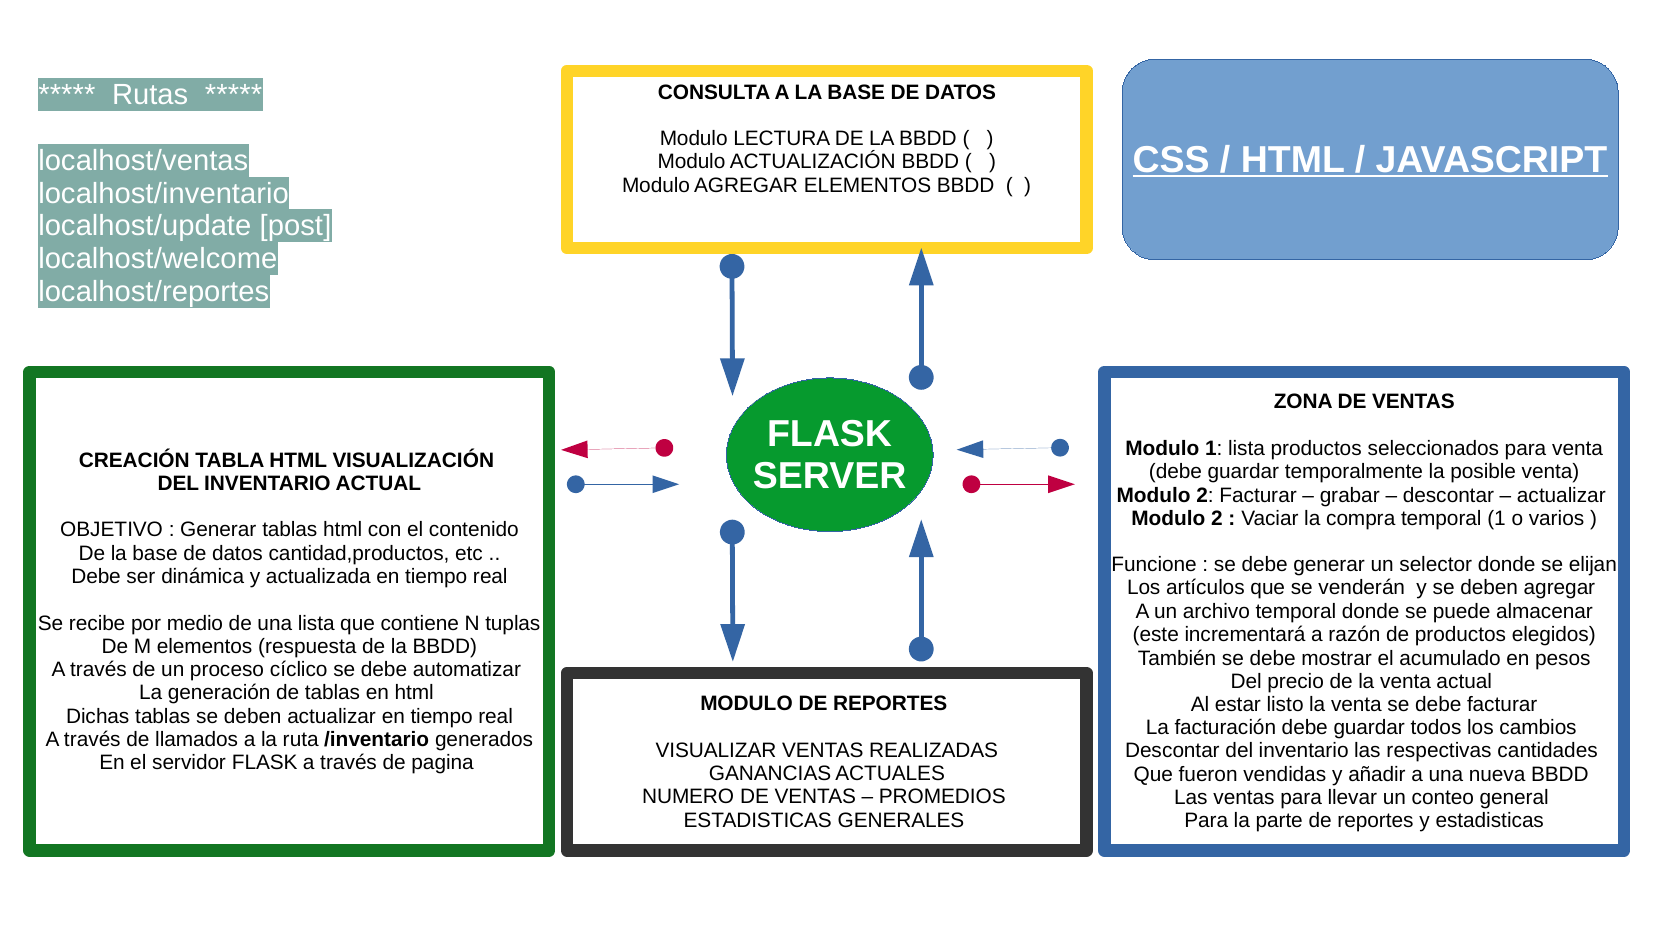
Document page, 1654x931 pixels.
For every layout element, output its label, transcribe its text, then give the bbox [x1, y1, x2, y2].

text_box CONSULTA A LA BASE DE DATOS Modulo LECTURA DE LA BBDD ( ) Modulo ACTUALIZACIÓN BBDD ( ) Modulo AGREGAR ELEMENTOS BBDD ( ) [566, 70, 1087, 249]
text_box ***** Rutas ***** localhost/ventas localhost/inventario localhost/update [post] localhost/welcome localhost/reportes [23, 70, 544, 358]
text_box MODULO DE REPORTES VISUALIZAR VENTAS REALIZADAS GANANCIAS ACTUALES NUMERO DE VENTAS – PROMEDIOS ESTADISTICAS GENERALES [566, 673, 1087, 851]
text_box CSS / HTML / JAVASCRIPT [1122, 59, 1619, 260]
text_box CREACIÓN TABLA HTML VISUALIZACIÓN DEL INVENTARIO ACTUAL OBJETIVO : Generar tablas html con el contenido De la base de datos cantidad,productos, etc .. Debe ser dinámica y actualizada en tiempo real Se recibe por medio de una lista que contiene N tuplas De M elementos (respuesta de la BBDD) A través de un proceso cíclico se debe automatizar La generación de tablas en html Dichas tablas se deben actualizar en tiempo real A través de llamados a la ruta /inventario generados En el servidor FLASK a través de pagina [29, 372, 550, 851]
text_box ZONA DE VENTAS Modulo 1: lista productos seleccionados para venta (debe guardar temporalmente la posible venta) Modulo 2: Facturar – grabar – descontar – actualizar Modulo 2 : Vaciar la compra temporal (1 o varios ) Funcione : se debe generar un selector donde se elijan Los artículos que se venderán y se deben agregar A un archivo temporal donde se puede almacenar (este incrementará a razón de productos elegidos) También se debe mostrar el acumulado en pesos Del precio de la venta actual Al estar listo la venta se debe facturar La facturación debe guardar todos los cambios Descontar del inventario las respectivas cantidades Que fueron vendidas y añadir a una nueva BBDD Las ventas para llevar un conteo general Para la parte de reportes y estadisticas [1104, 372, 1625, 851]
text_box FLASK SERVER [726, 377, 934, 532]
